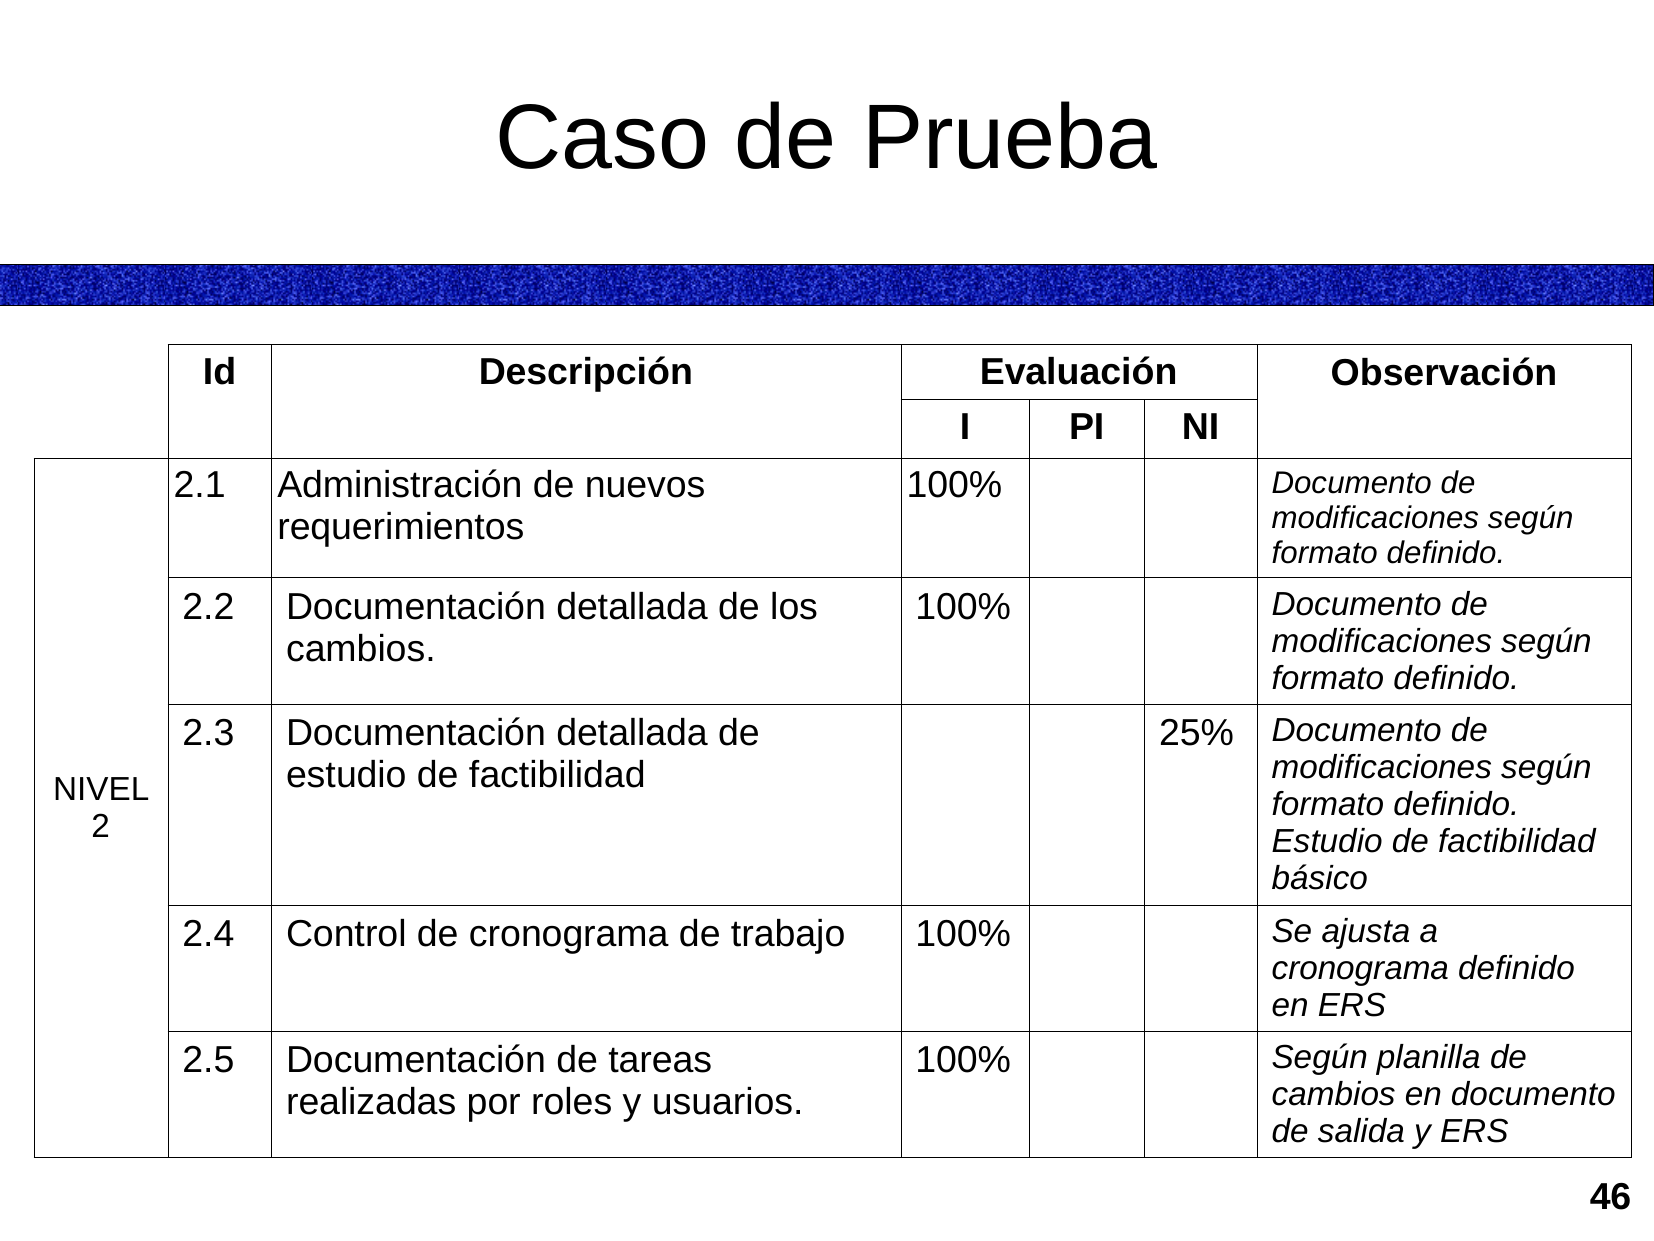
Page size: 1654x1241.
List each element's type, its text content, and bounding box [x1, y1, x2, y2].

table_cell 100% [902, 459, 1029, 577]
table_header Id [169, 345, 271, 458]
table_cell 100% [902, 1032, 1029, 1157]
table_cell 100% [902, 578, 1029, 704]
table_cell Documentación detallada de estudio de factibilidad [272, 705, 901, 905]
table_cell NI [1145, 400, 1257, 458]
table_header Descripción [272, 345, 901, 458]
table_cell [1030, 705, 1144, 905]
table_cell Según planilla de cambios en documento de salida y ERS [1258, 1032, 1631, 1157]
table_cell Documentación detallada de los cambios. [272, 578, 901, 704]
table_cell [1145, 906, 1257, 1031]
table_cell 2.1 [169, 459, 271, 577]
text_box <número> [1575, 1168, 1654, 1240]
table_cell [1030, 578, 1144, 704]
table_cell 2.5 [169, 1032, 271, 1157]
table_cell 2.4 [169, 906, 271, 1031]
table_cell [1145, 1032, 1257, 1157]
table_cell 2.2 [169, 578, 271, 704]
table_cell [1145, 578, 1257, 704]
table_cell Documentación de tareas realizadas por roles y usuarios. [272, 1032, 901, 1157]
table_cell Documento de modificaciones según formato definido. [1258, 459, 1631, 577]
table_cell Administración de nuevos requerimientos [272, 459, 901, 577]
table_cell Control de cronograma de trabajo [272, 906, 901, 1031]
table_cell [34, 399, 168, 458]
table_header Observación [1258, 345, 1631, 458]
table_cell [1030, 906, 1144, 1031]
table_cell NIVEL 2 [35, 459, 168, 1157]
table_cell [1030, 459, 1144, 577]
table_header [34, 344, 168, 399]
table_cell [902, 705, 1029, 905]
title Caso de Prueba [58, 21, 1595, 253]
table_cell 100% [902, 906, 1029, 1031]
table_header Evaluación [902, 345, 1257, 399]
table_cell [1030, 1032, 1144, 1157]
table_cell PI [1030, 400, 1144, 458]
table_cell Se ajusta a cronograma definido en ERS [1258, 906, 1631, 1031]
picture [0, 265, 1653, 305]
table_cell 2.3 [169, 705, 271, 905]
table_cell Documento de modificaciones según formato definido. Estudio de factibilidad básico [1258, 705, 1631, 905]
table_cell [1145, 459, 1257, 577]
table_cell 25% [1145, 705, 1257, 905]
table_cell I [902, 400, 1029, 458]
table_cell Documento de modificaciones según formato definido. [1258, 578, 1631, 704]
